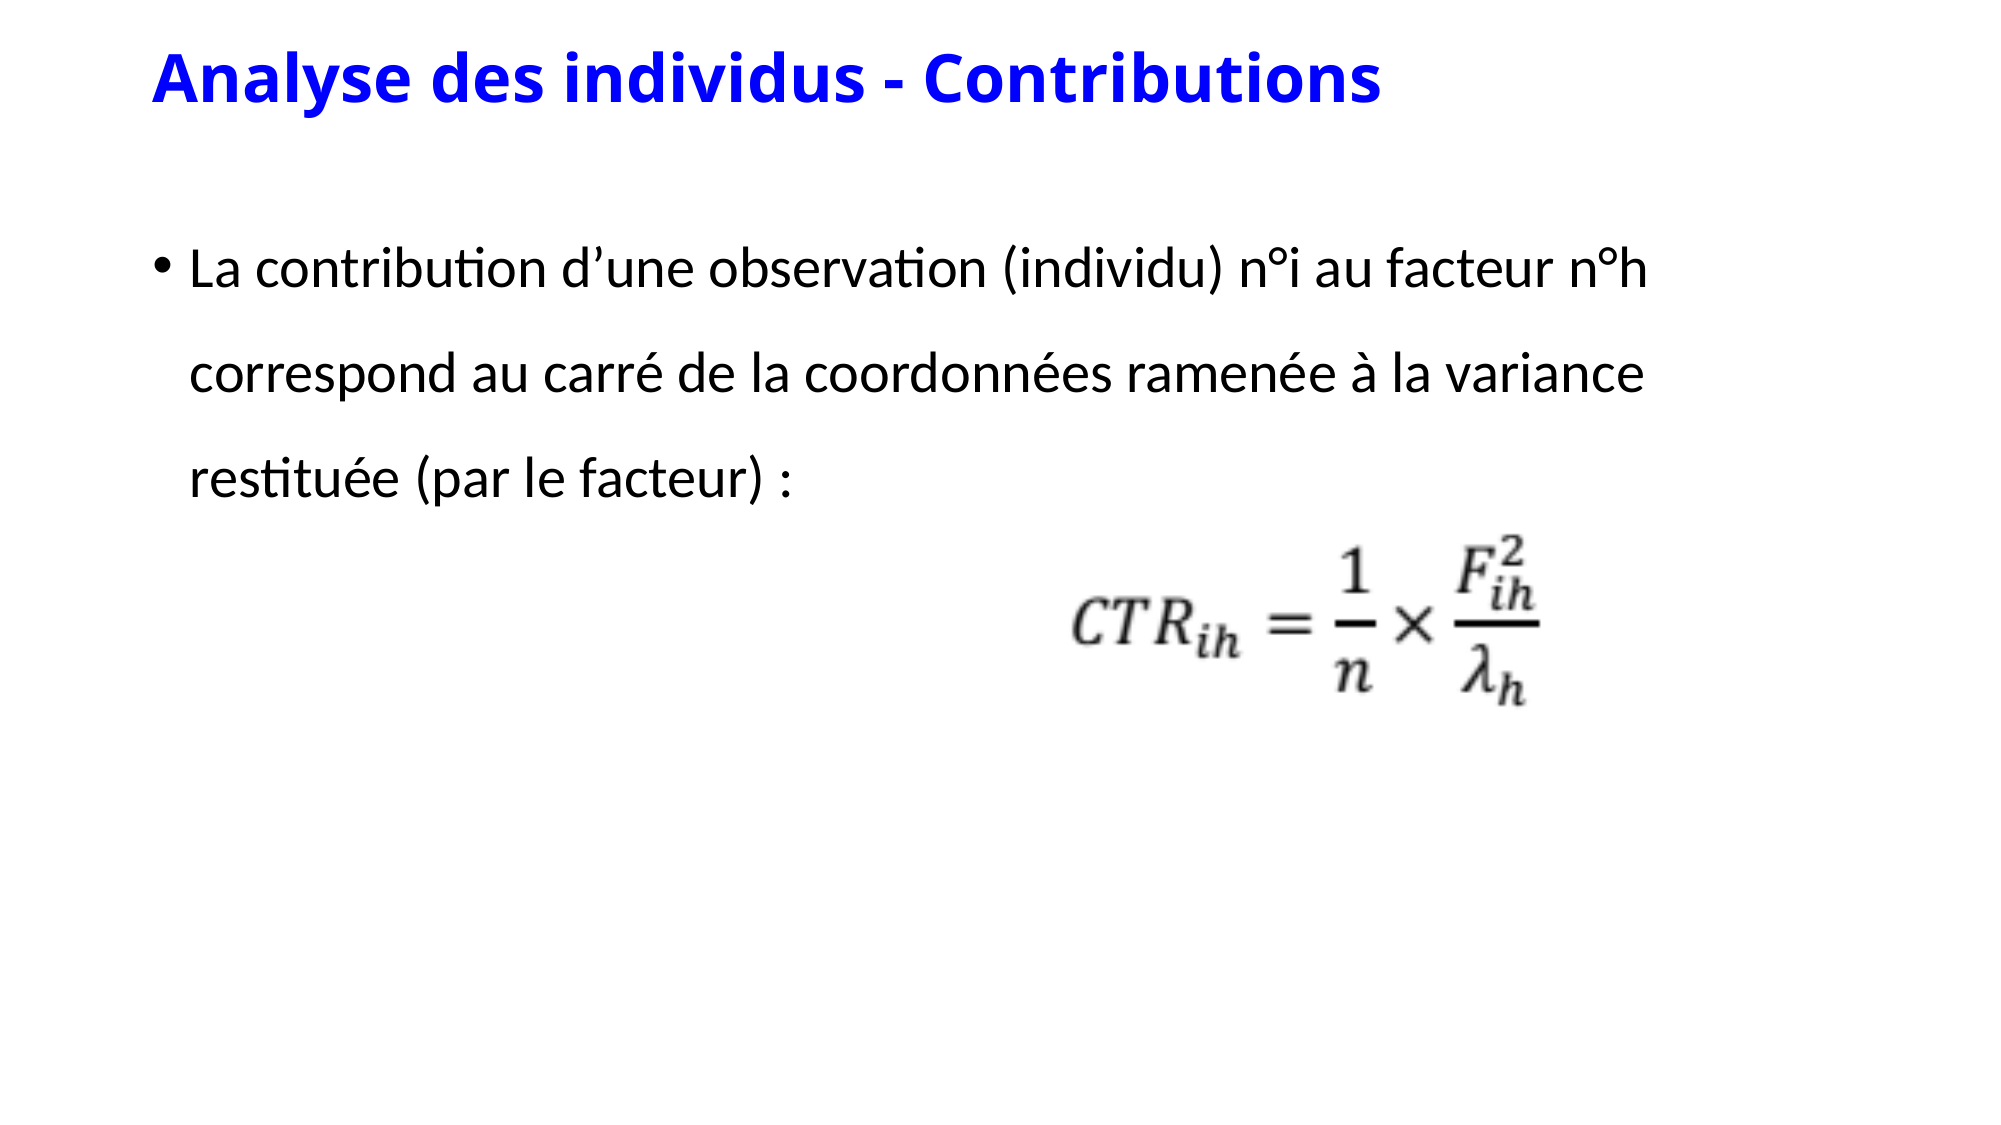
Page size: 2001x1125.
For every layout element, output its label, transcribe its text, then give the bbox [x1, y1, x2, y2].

picture [999, 478, 1568, 751]
title Analyse des individus - Contributions [137, 22, 1863, 140]
list La contribution d’une observation (individu) n°i au facteur n°h correspond au carré de la coordonnées ramenée à la variance restituée (par le facteur) : [137, 186, 1863, 1042]
